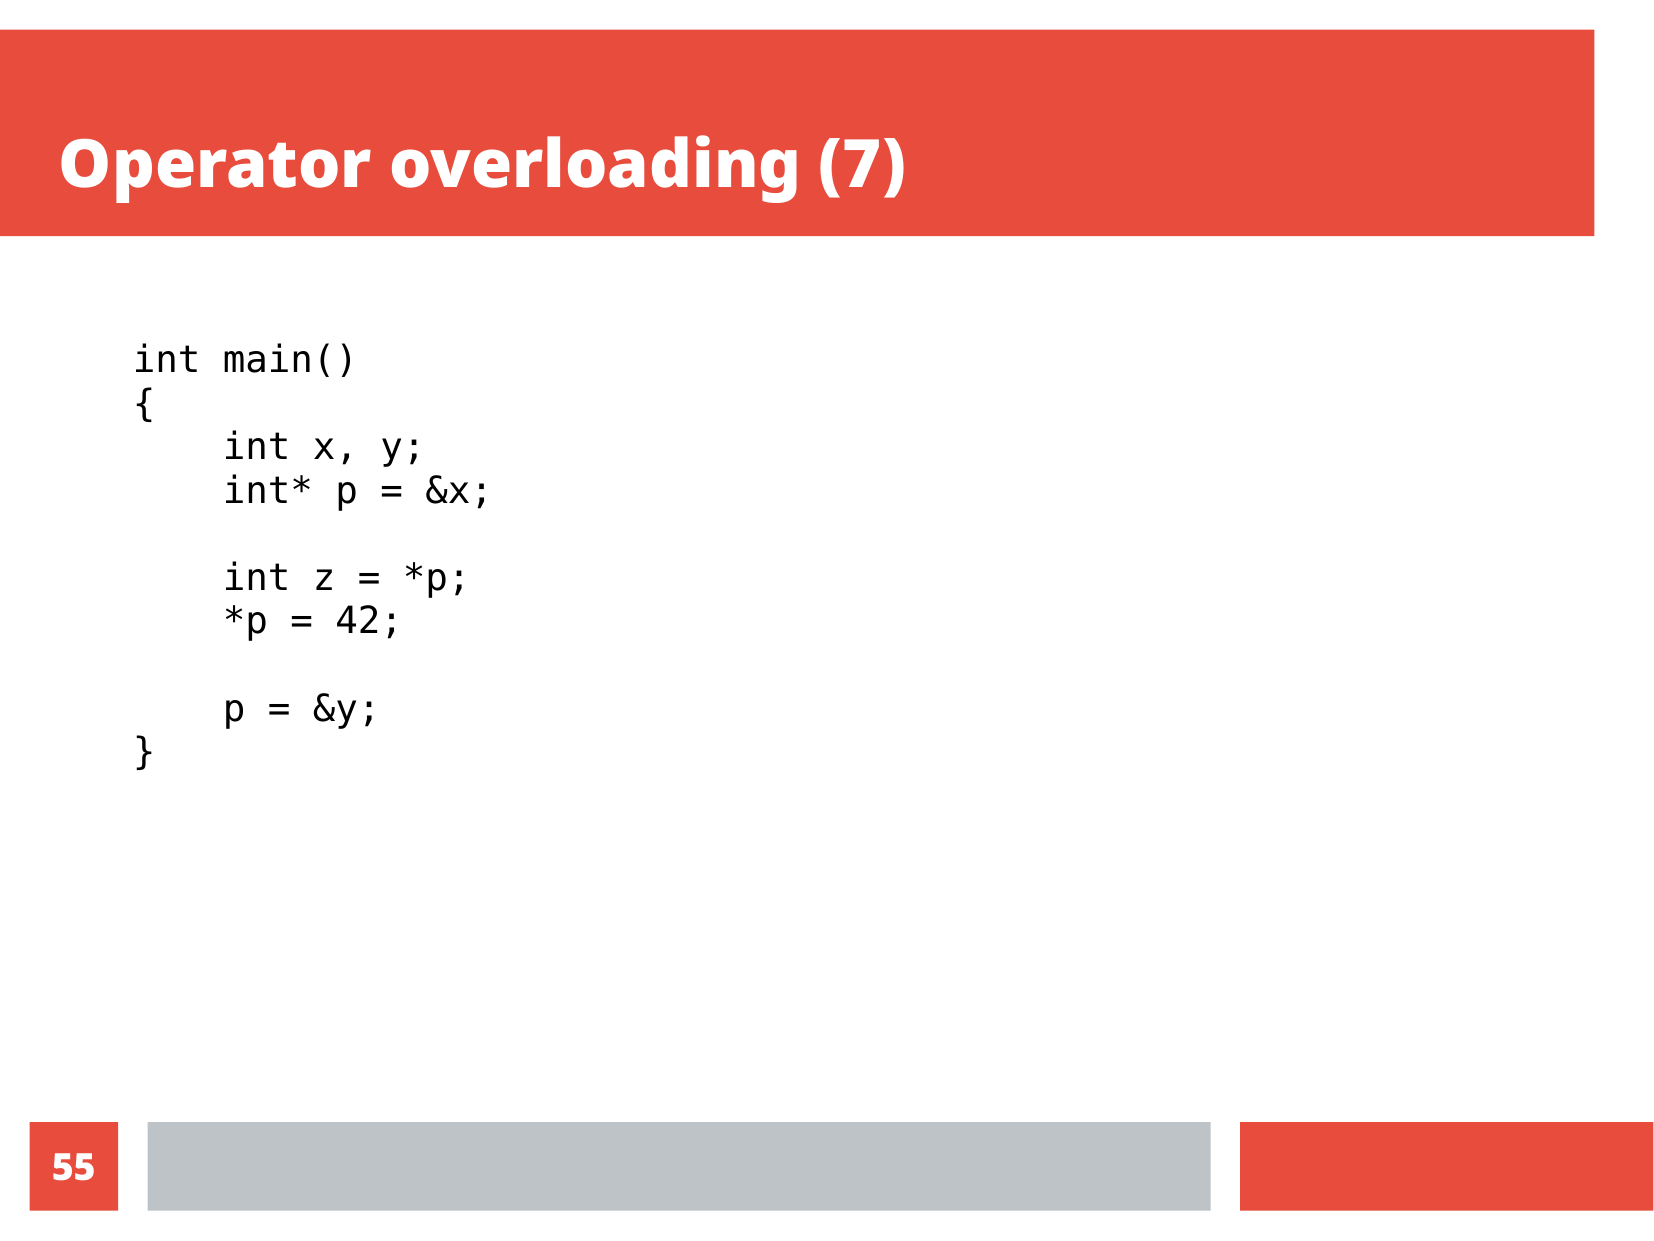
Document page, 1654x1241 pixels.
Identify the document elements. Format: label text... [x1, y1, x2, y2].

text_box int main() { int x, y; int* p = &x; int z = *p; *p = 42; p = &y; } [118, 330, 806, 1042]
title Operator overloading (7) [59, 59, 1595, 207]
